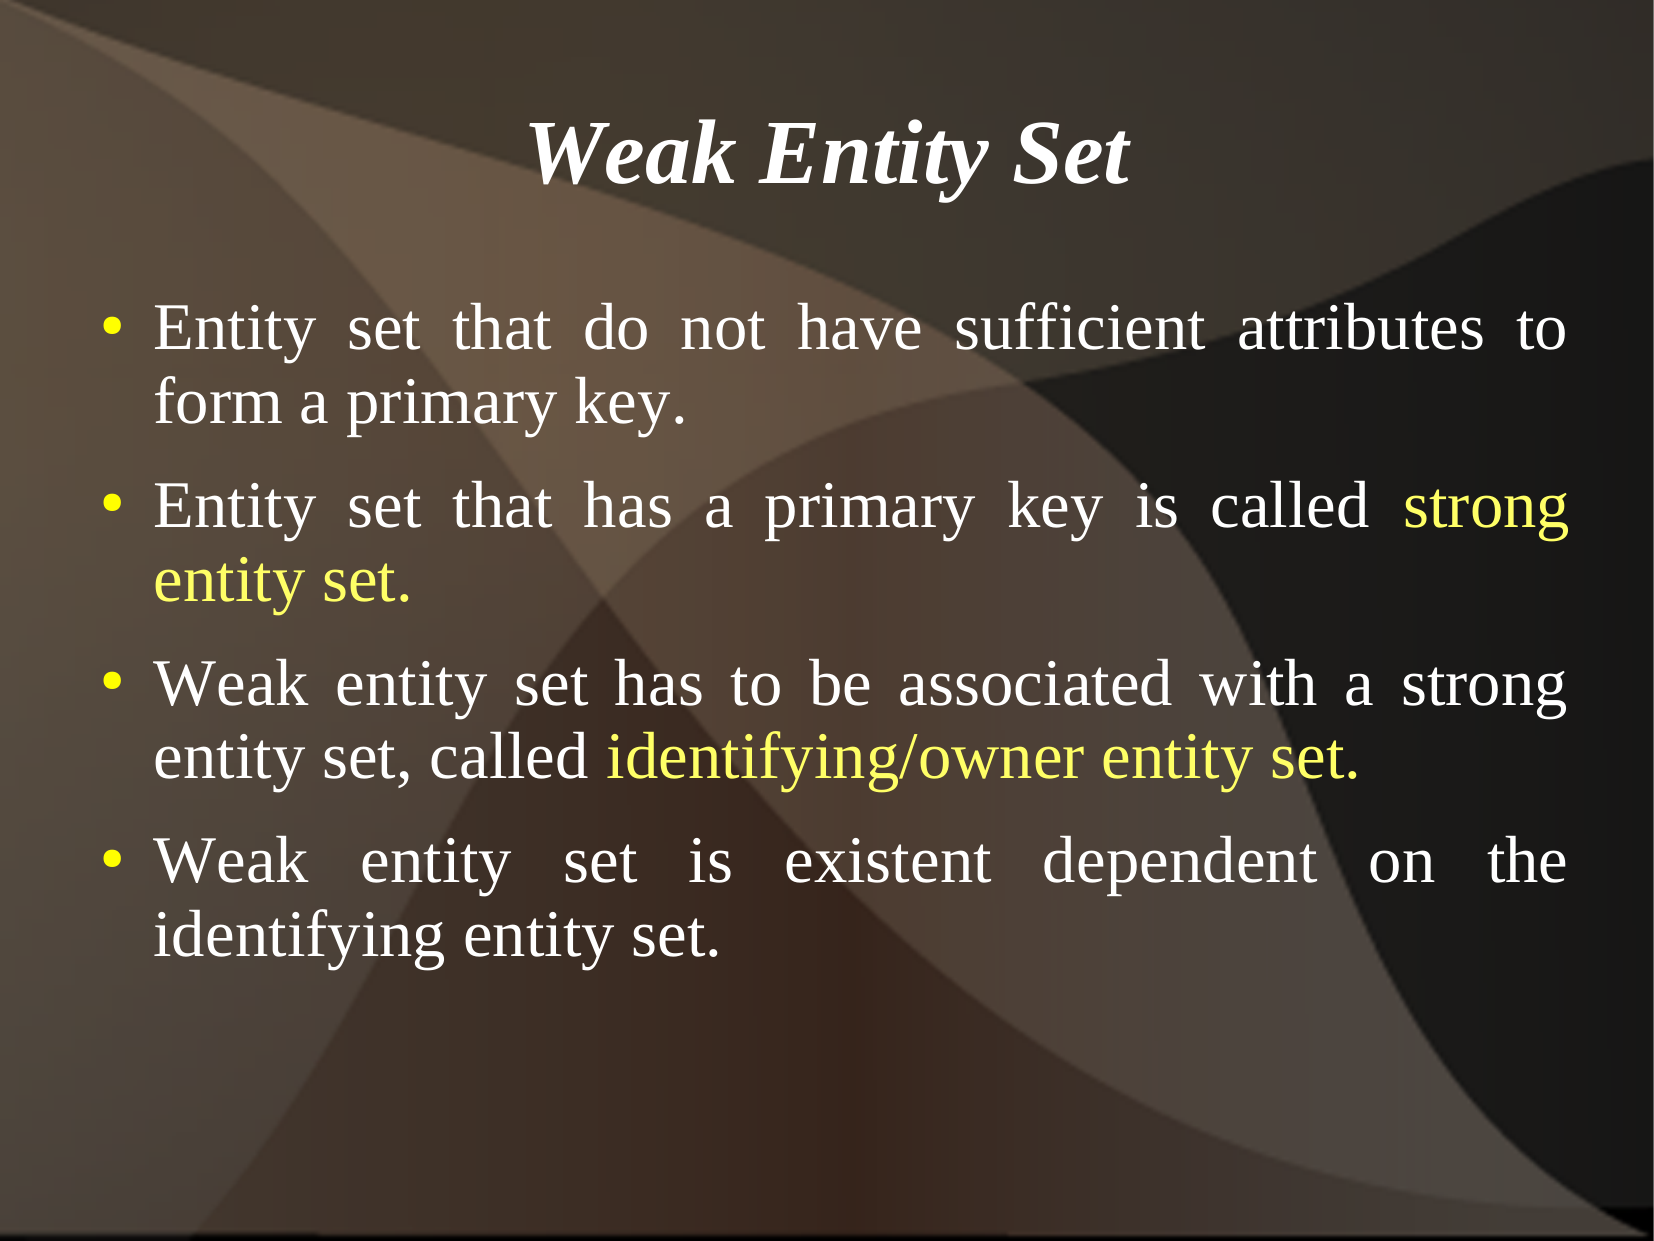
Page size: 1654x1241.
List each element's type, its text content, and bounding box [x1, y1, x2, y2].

picture [0, 0, 1654, 1241]
title Weak Entity Set [82, 49, 1571, 257]
list Entity set that do not have sufficient attributes to form a primary key. Entity set that has a primary key is called strong entity set. Weak entity set has to be associated with a strong entity set, called identifying/owner entity set. Weak entity set is existent dependent on the identifying entity set. [82, 290, 1571, 1109]
